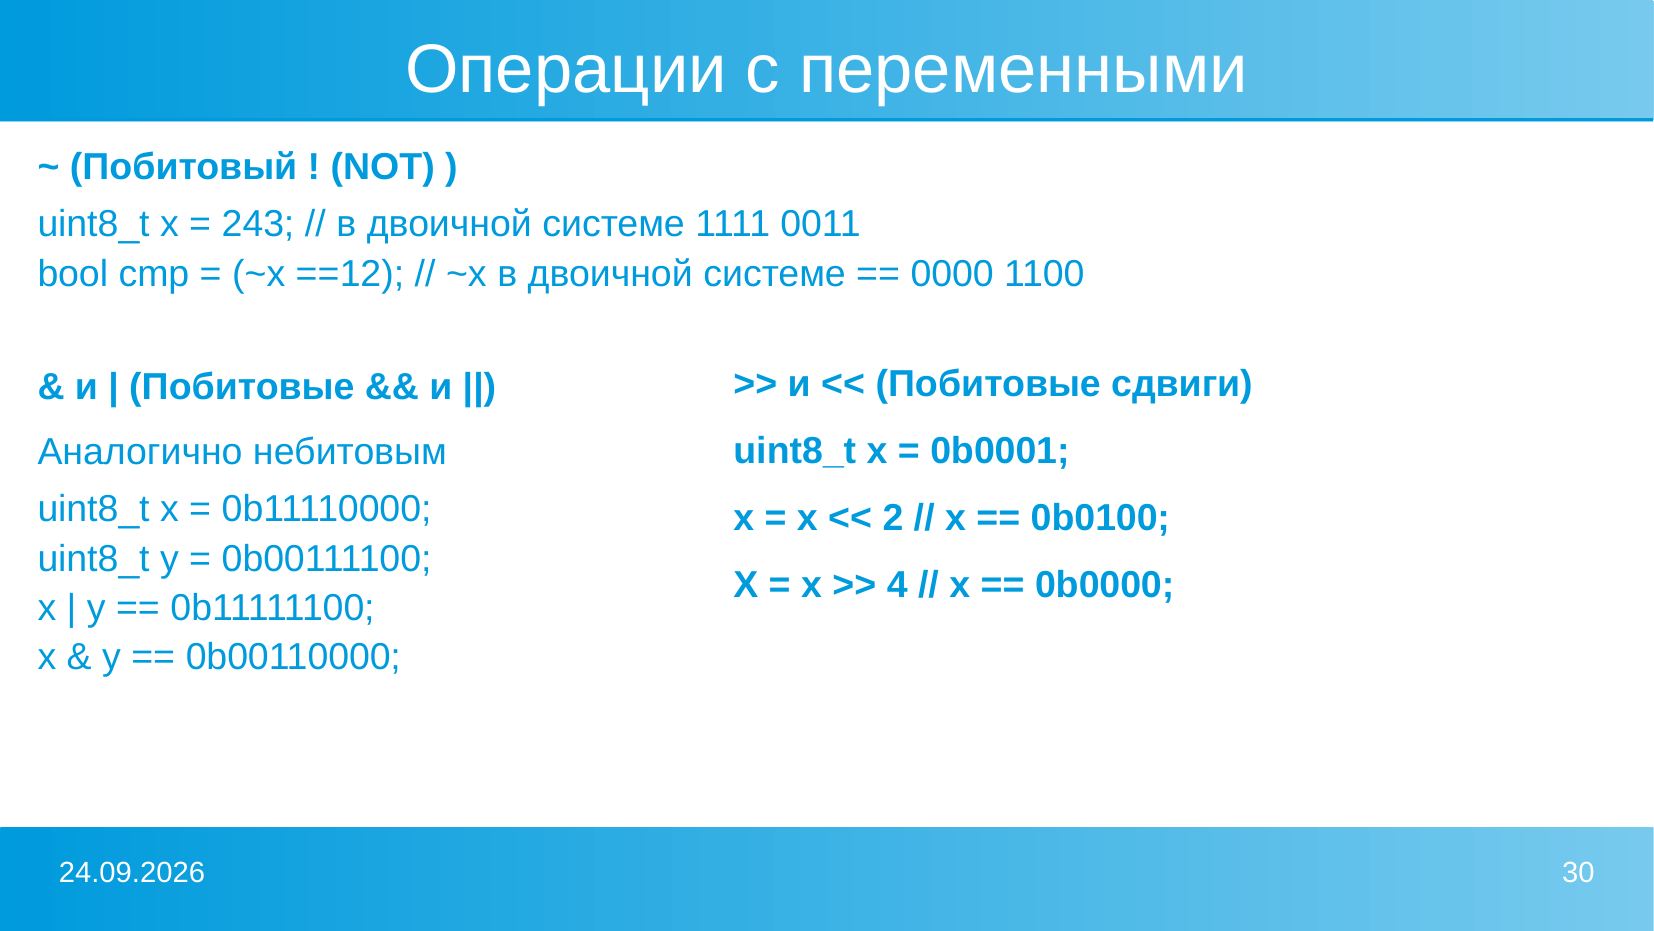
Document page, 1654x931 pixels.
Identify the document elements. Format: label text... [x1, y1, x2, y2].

title Операции с переменными [59, 29, 1595, 108]
text_box >> и << (Побитовые сдвиги) uint8_t x = 0b0001; x = x << 2 // x == 0b0100; X = x >> 4 // x == 0b0000; [718, 355, 1475, 618]
list ~ (Побитовый ! (NOT) ) uint8_t x = 243; // в двоичной системе 1111 0011 bool cmp = (~x ==12); // ~x в двоичной системе == 0000 1100 & и | (Побитовые && и ||) Аналогично небитовым uint8_t x = 0b11110000; uint8_t y = 0b00111100; x | y == 0b11111100; x & y == 0b00110000; [37, 145, 1632, 699]
